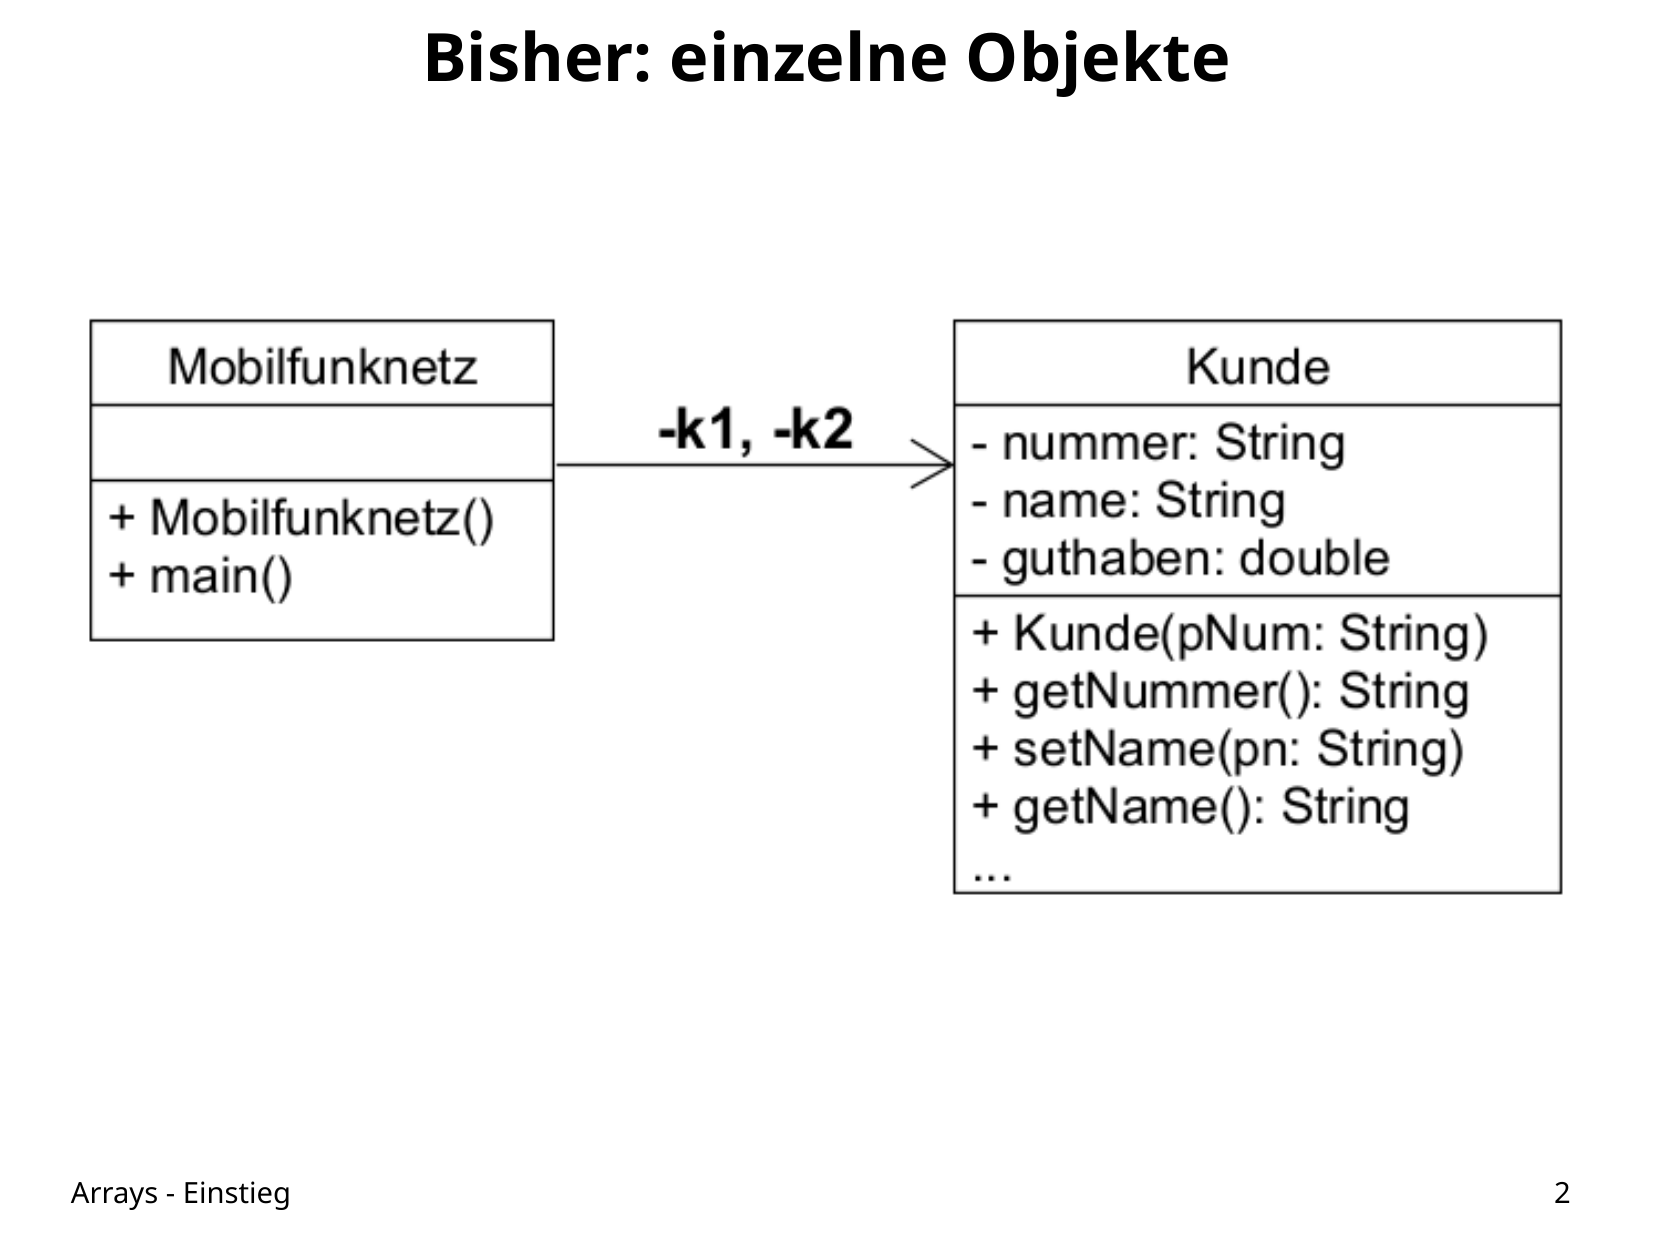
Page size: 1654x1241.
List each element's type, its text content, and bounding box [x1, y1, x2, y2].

title Bisher: einzelne Objekte [0, 5, 1654, 107]
picture [88, 318, 1565, 898]
